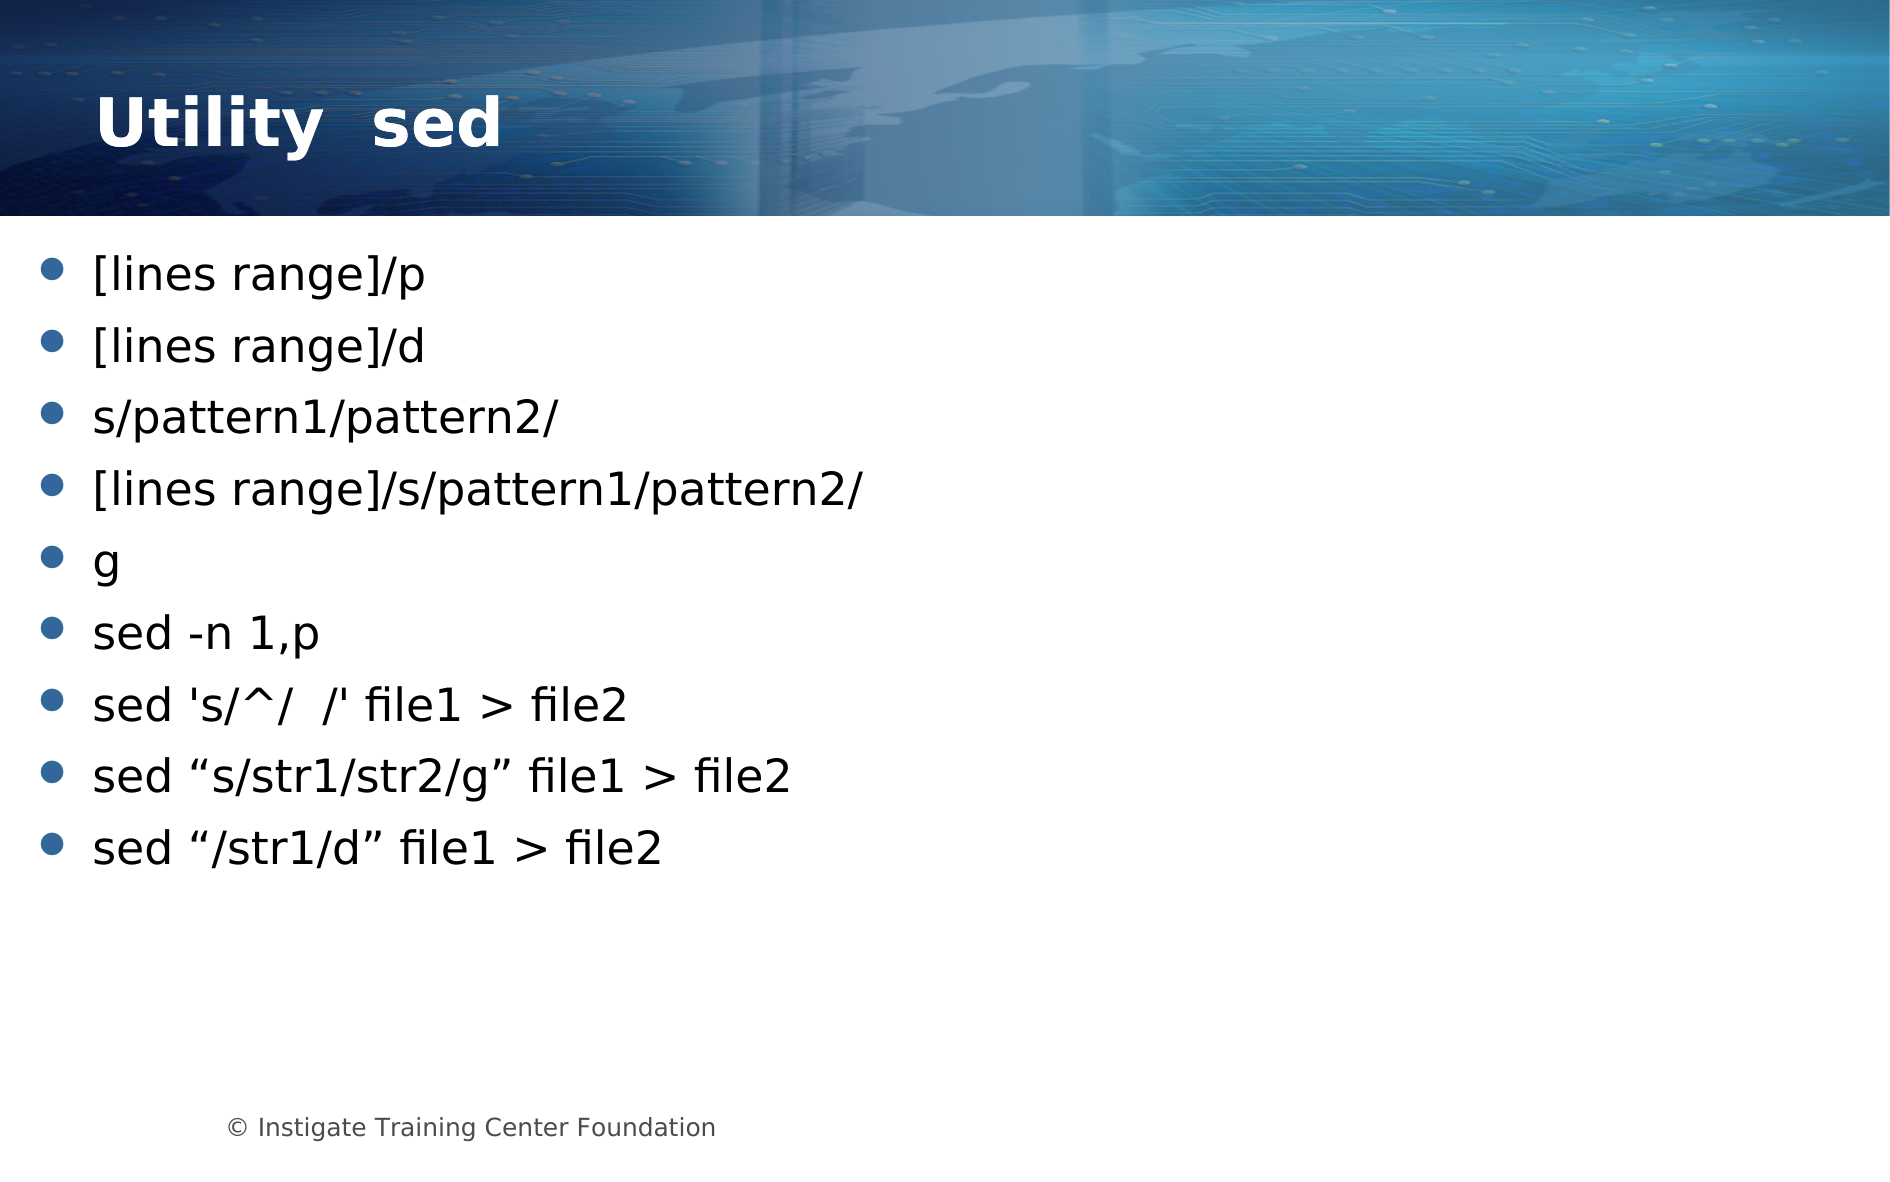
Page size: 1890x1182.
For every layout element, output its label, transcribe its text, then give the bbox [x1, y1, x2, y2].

title Utility sed [94, 54, 1793, 210]
picture [0, 0, 1890, 216]
list [lines range]/p [lines range]/d s/pattern1/pattern2/ [lines range]/s/pattern1/pattern2/ g sed -n 1,p sed 's/^/ /' file1 > file2 sed “s/str1/str2/g” file1 > file2 sed “/str1/d” file1 > file2 [37, 247, 1810, 1013]
